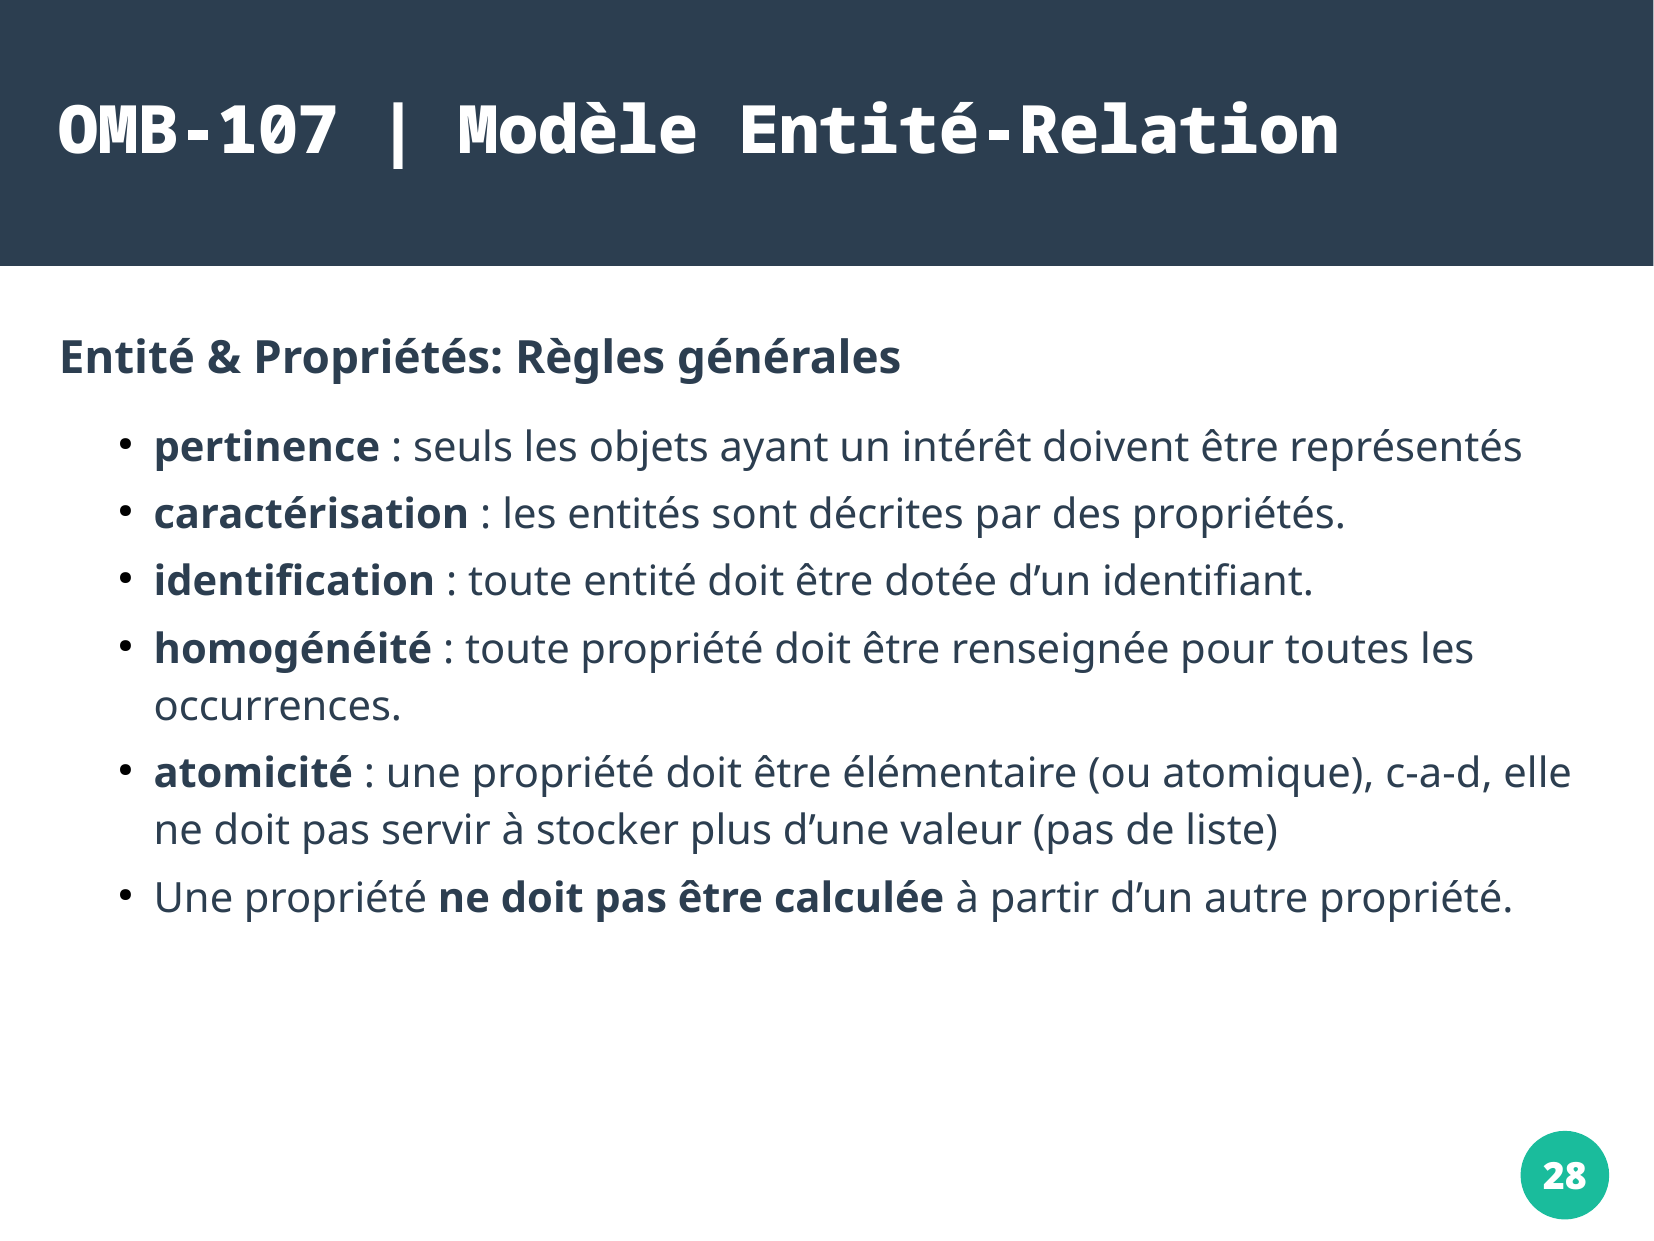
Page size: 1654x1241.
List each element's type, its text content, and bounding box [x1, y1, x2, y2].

list Entité & Propriétés: Règles générales pertinence : seuls les objets ayant un intérêt doivent être représentés caractérisation : les entités sont décrites par des propriétés. identification : toute entité doit être dotée d’un identifiant. homogénéité : toute propriété doit être renseignée pour toutes les occurrences. atomicité : une propriété doit être élémentaire (ou atomique), c-a-d, elle ne doit pas servir à stocker plus d’une valeur (pas de liste) Une propriété ne doit pas être calculée à partir d’un autre propriété. [58, 324, 1595, 1152]
title OMB-107 | Modèle Entité-Relation [58, 49, 1595, 207]
